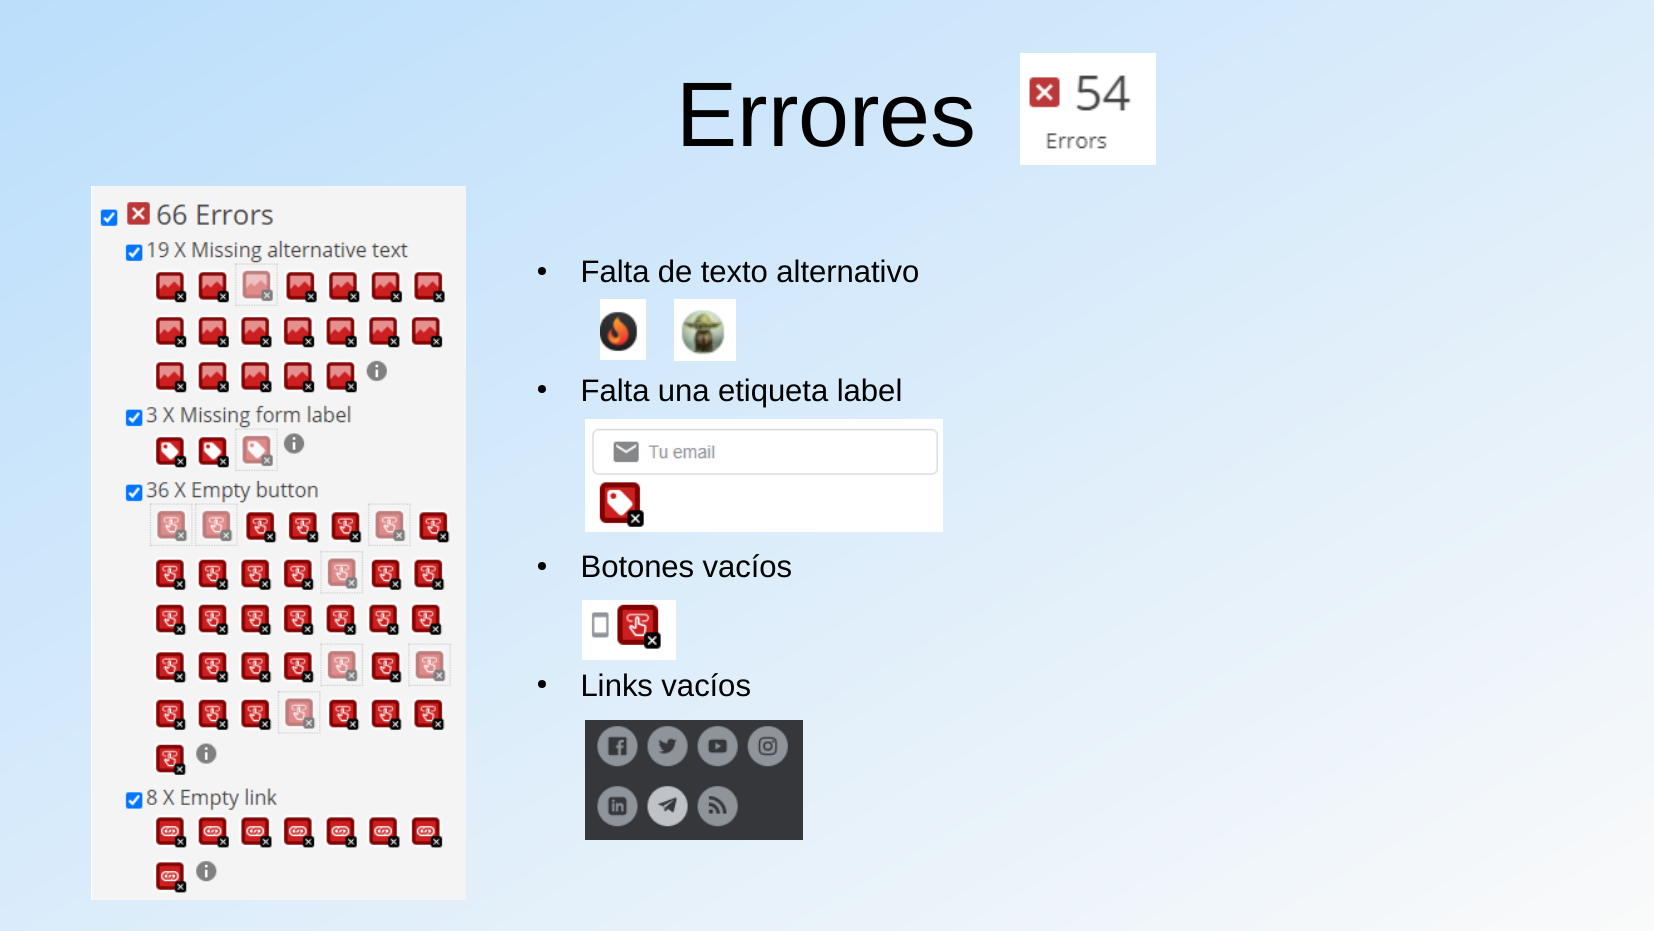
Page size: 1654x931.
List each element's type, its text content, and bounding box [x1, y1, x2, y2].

picture [585, 419, 943, 532]
picture [674, 299, 736, 361]
picture [585, 720, 803, 841]
list Falta de texto alternativo Falta una etiqueta label Botones vacíos Links vacíos [521, 255, 1654, 706]
title Errores [82, 37, 1571, 193]
picture [1020, 53, 1156, 166]
picture [600, 299, 646, 361]
picture [582, 600, 676, 661]
picture [91, 186, 466, 901]
